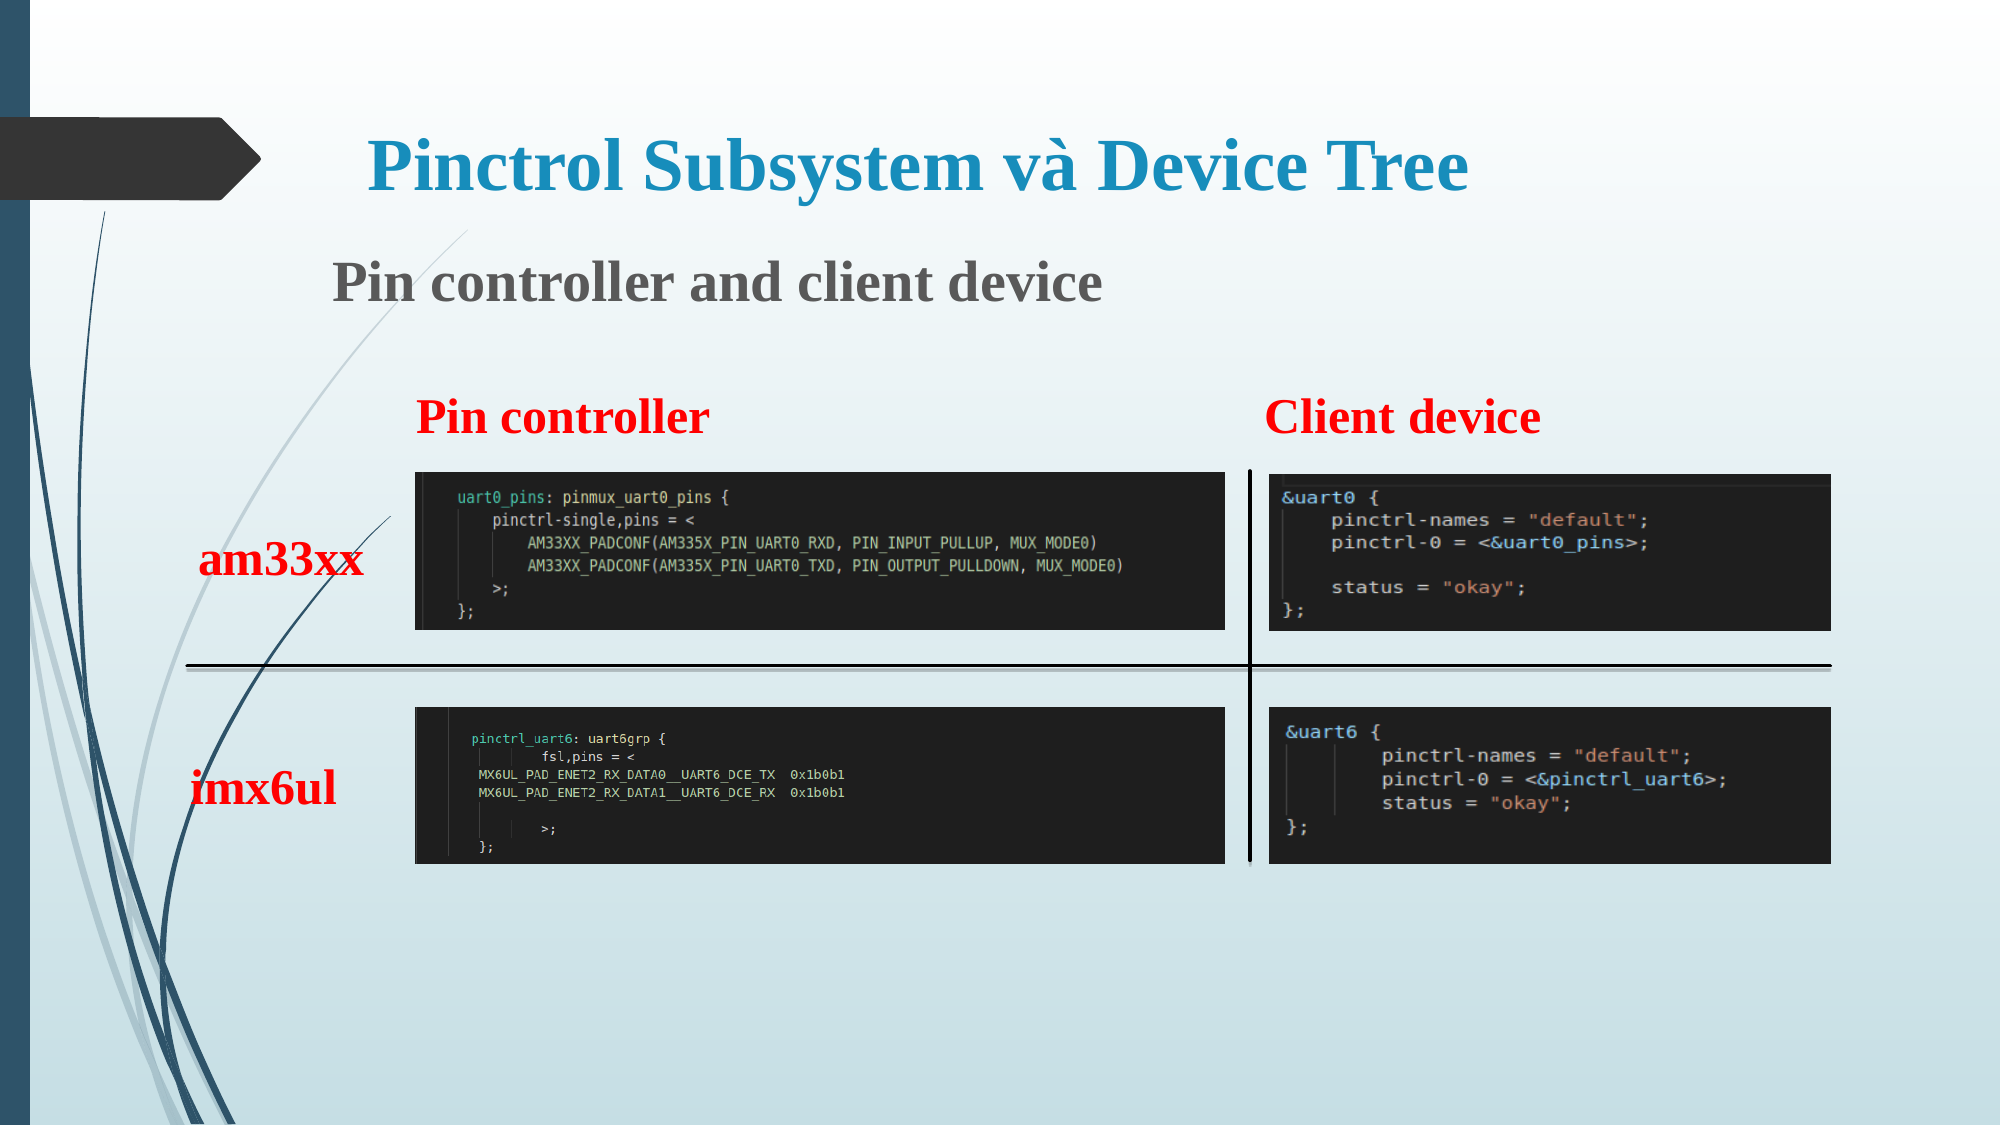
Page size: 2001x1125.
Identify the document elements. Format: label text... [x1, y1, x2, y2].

picture [1269, 474, 1831, 631]
picture [1269, 707, 1831, 864]
text_box Client device [1250, 375, 1617, 451]
text_box Pin controller and client device [317, 236, 1276, 322]
text_box imx6ul [175, 747, 416, 823]
picture [415, 707, 1225, 864]
picture [415, 472, 1225, 630]
text_box Pin controller [401, 375, 821, 451]
title Pinctrol Subsystem và Device Tree [352, 108, 1815, 228]
text_box am33xx [183, 517, 393, 593]
